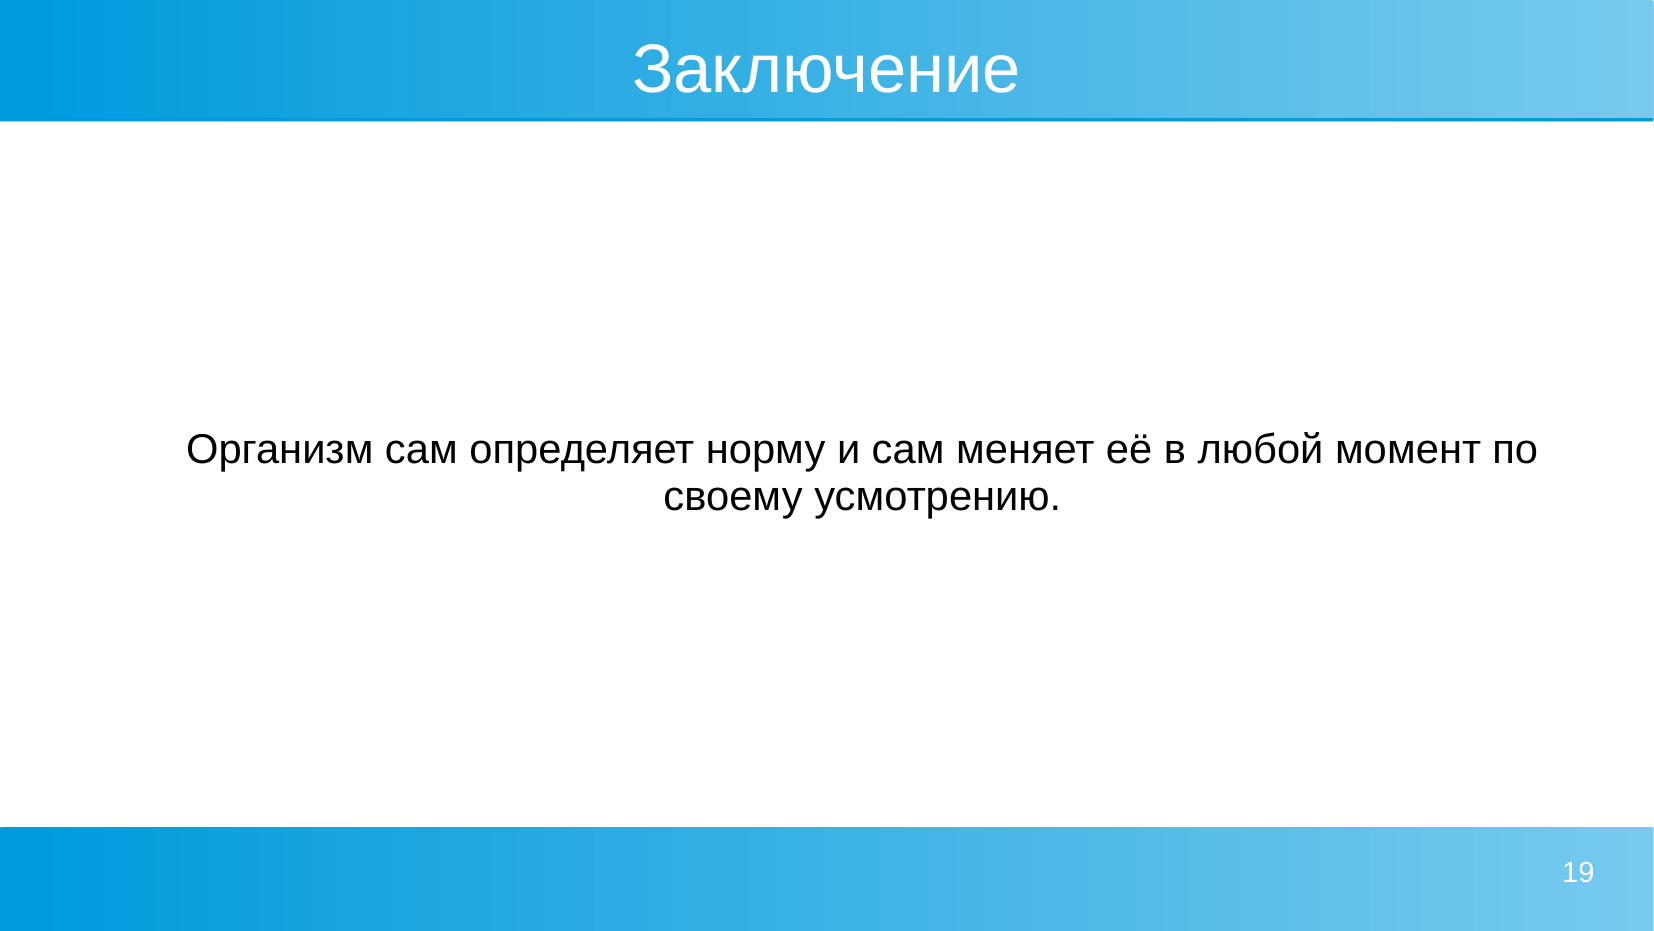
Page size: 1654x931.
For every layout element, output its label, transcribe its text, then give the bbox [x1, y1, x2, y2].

list Организм сам определяет норму и сам меняет её в любой момент по своему усмотрению. [59, 177, 1595, 768]
title Заключение [59, 29, 1595, 108]
